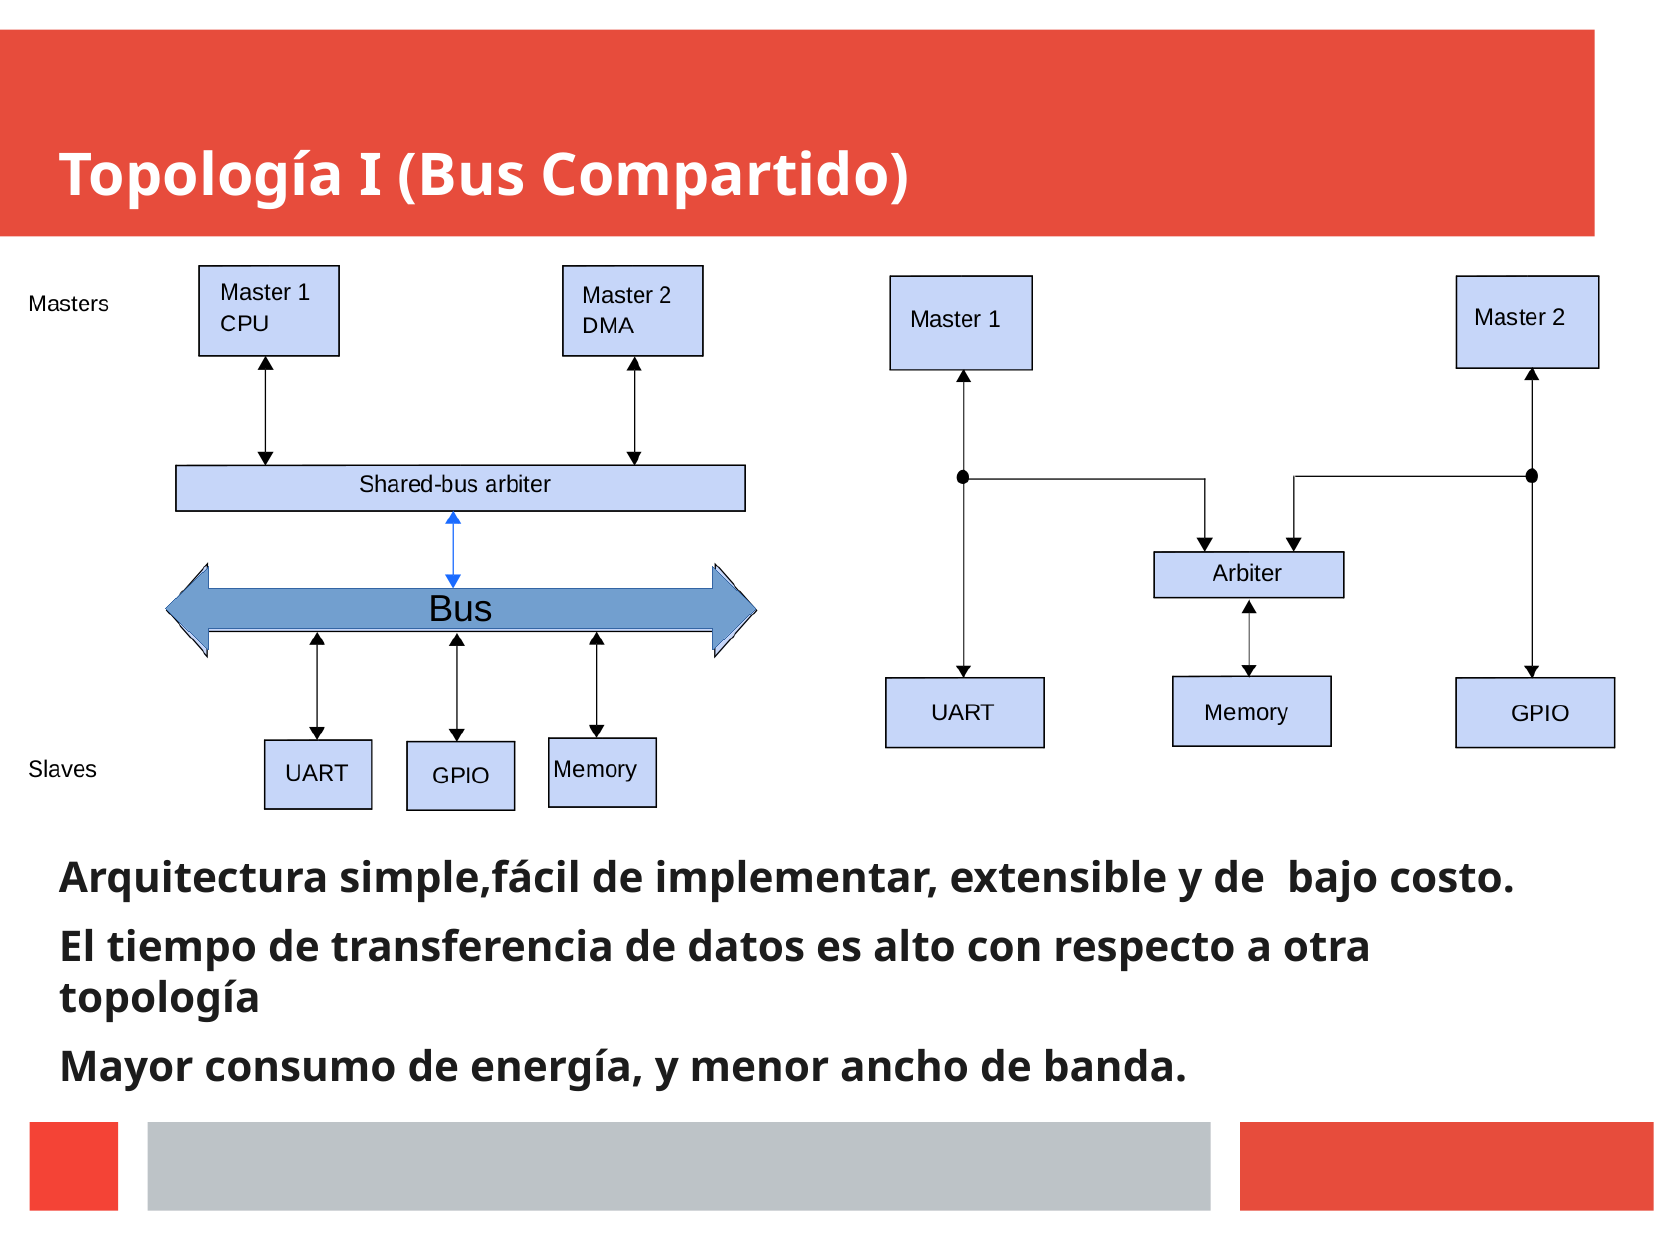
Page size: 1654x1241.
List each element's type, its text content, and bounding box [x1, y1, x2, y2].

picture [10, 248, 1642, 829]
title Topología I (Bus Compartido) [59, 59, 1595, 207]
list Arquitectura simple,fácil de implementar, extensible y de bajo costo. El tiempo de transferencia de datos es alto con respecto a otra topología Mayor consumo de energía, y menor ancho de banda. [59, 850, 1565, 1093]
text_box Bus [165, 566, 756, 650]
